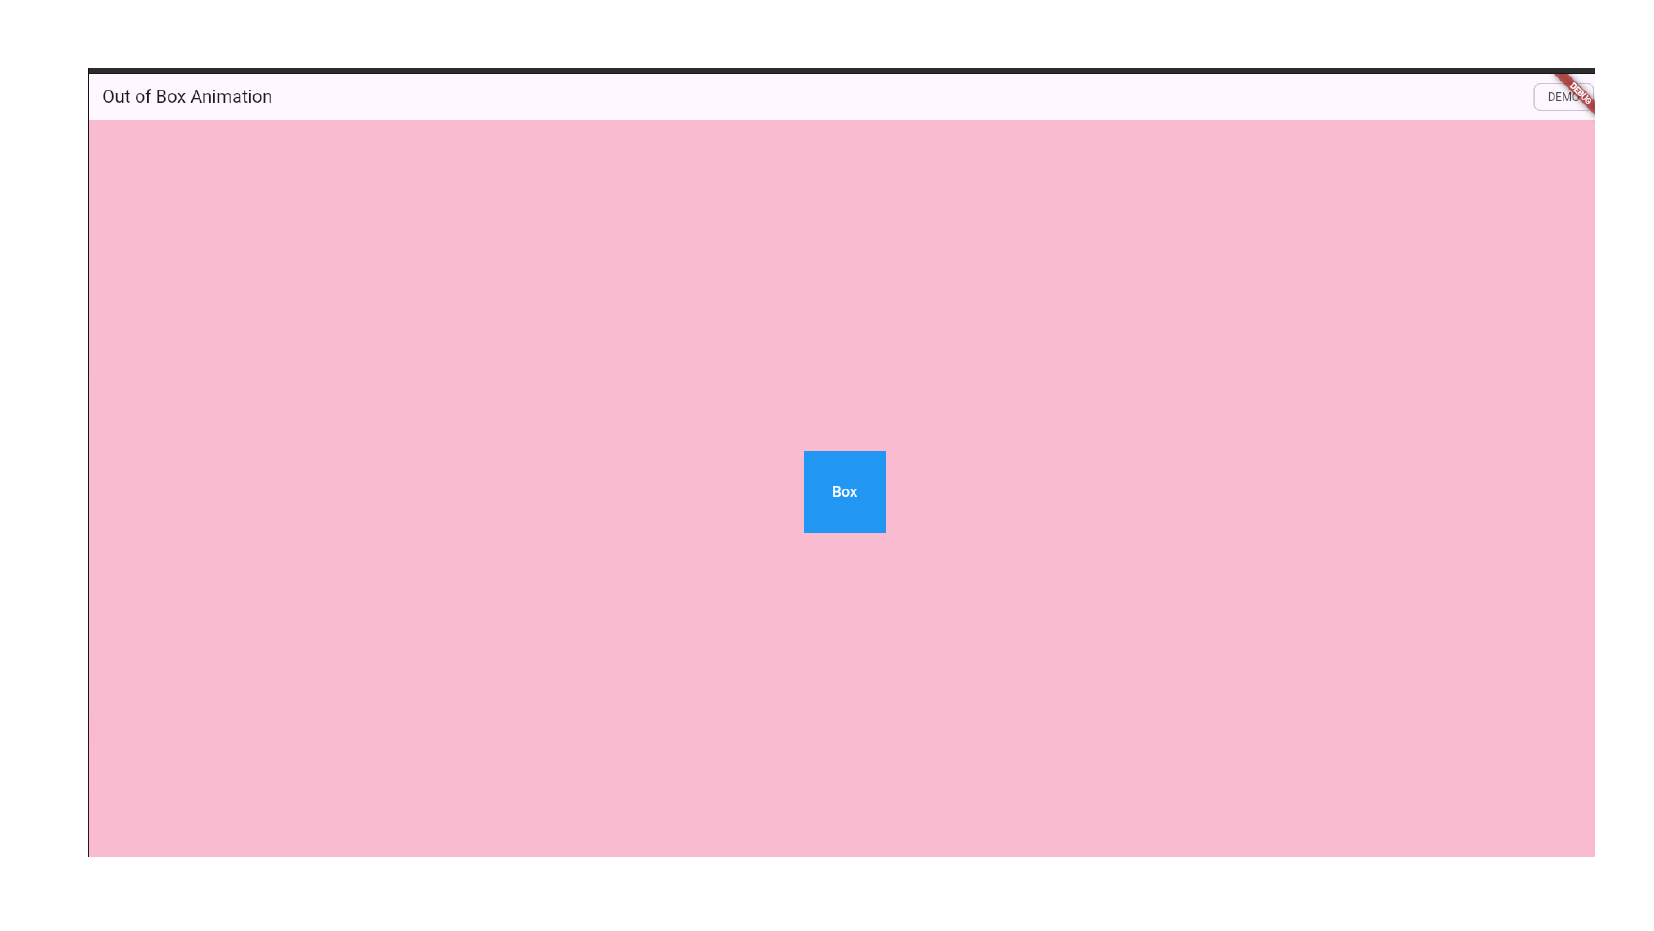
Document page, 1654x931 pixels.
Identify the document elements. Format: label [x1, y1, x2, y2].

picture [88, 68, 1595, 857]
